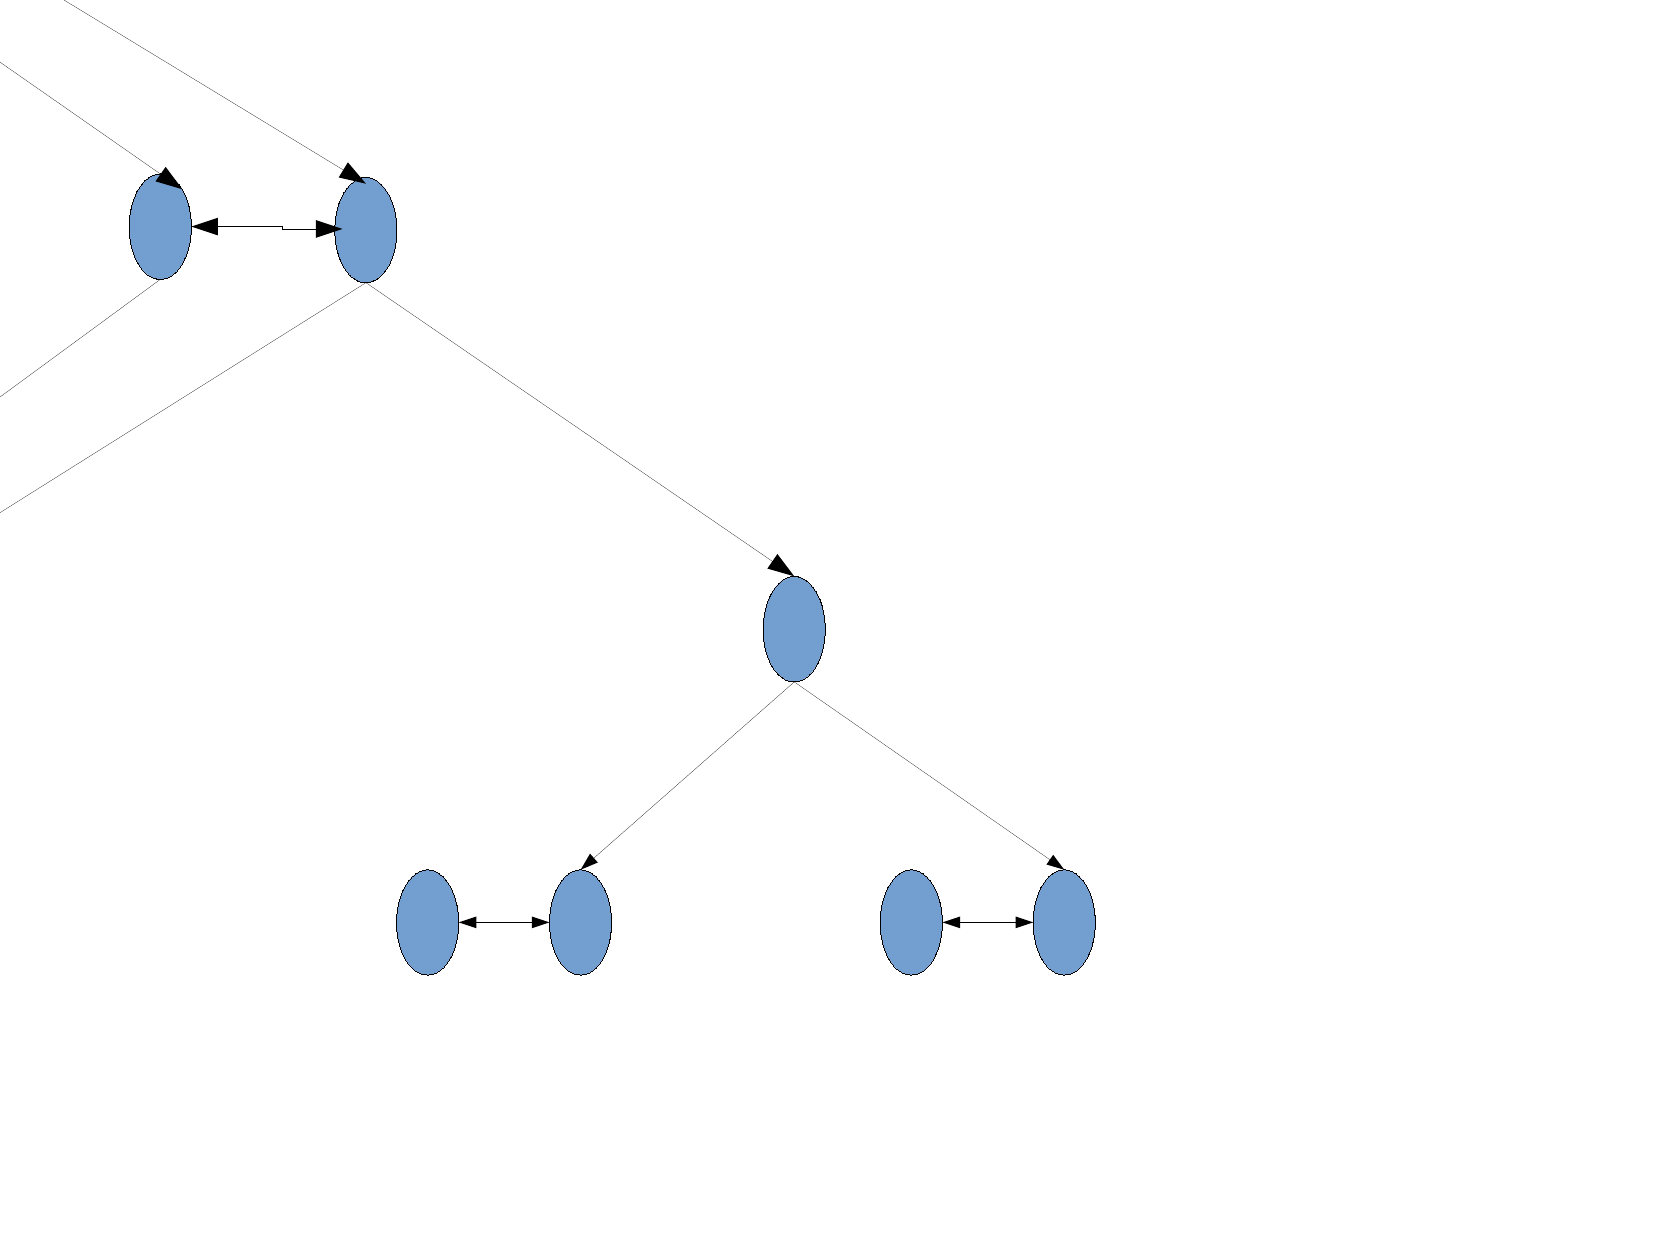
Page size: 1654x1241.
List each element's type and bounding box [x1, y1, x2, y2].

text_box [334, 177, 397, 283]
text_box [1033, 869, 1096, 976]
text_box [880, 869, 943, 976]
text_box [549, 869, 612, 976]
text_box [396, 869, 459, 976]
text_box [129, 174, 192, 280]
text_box [763, 576, 826, 682]
